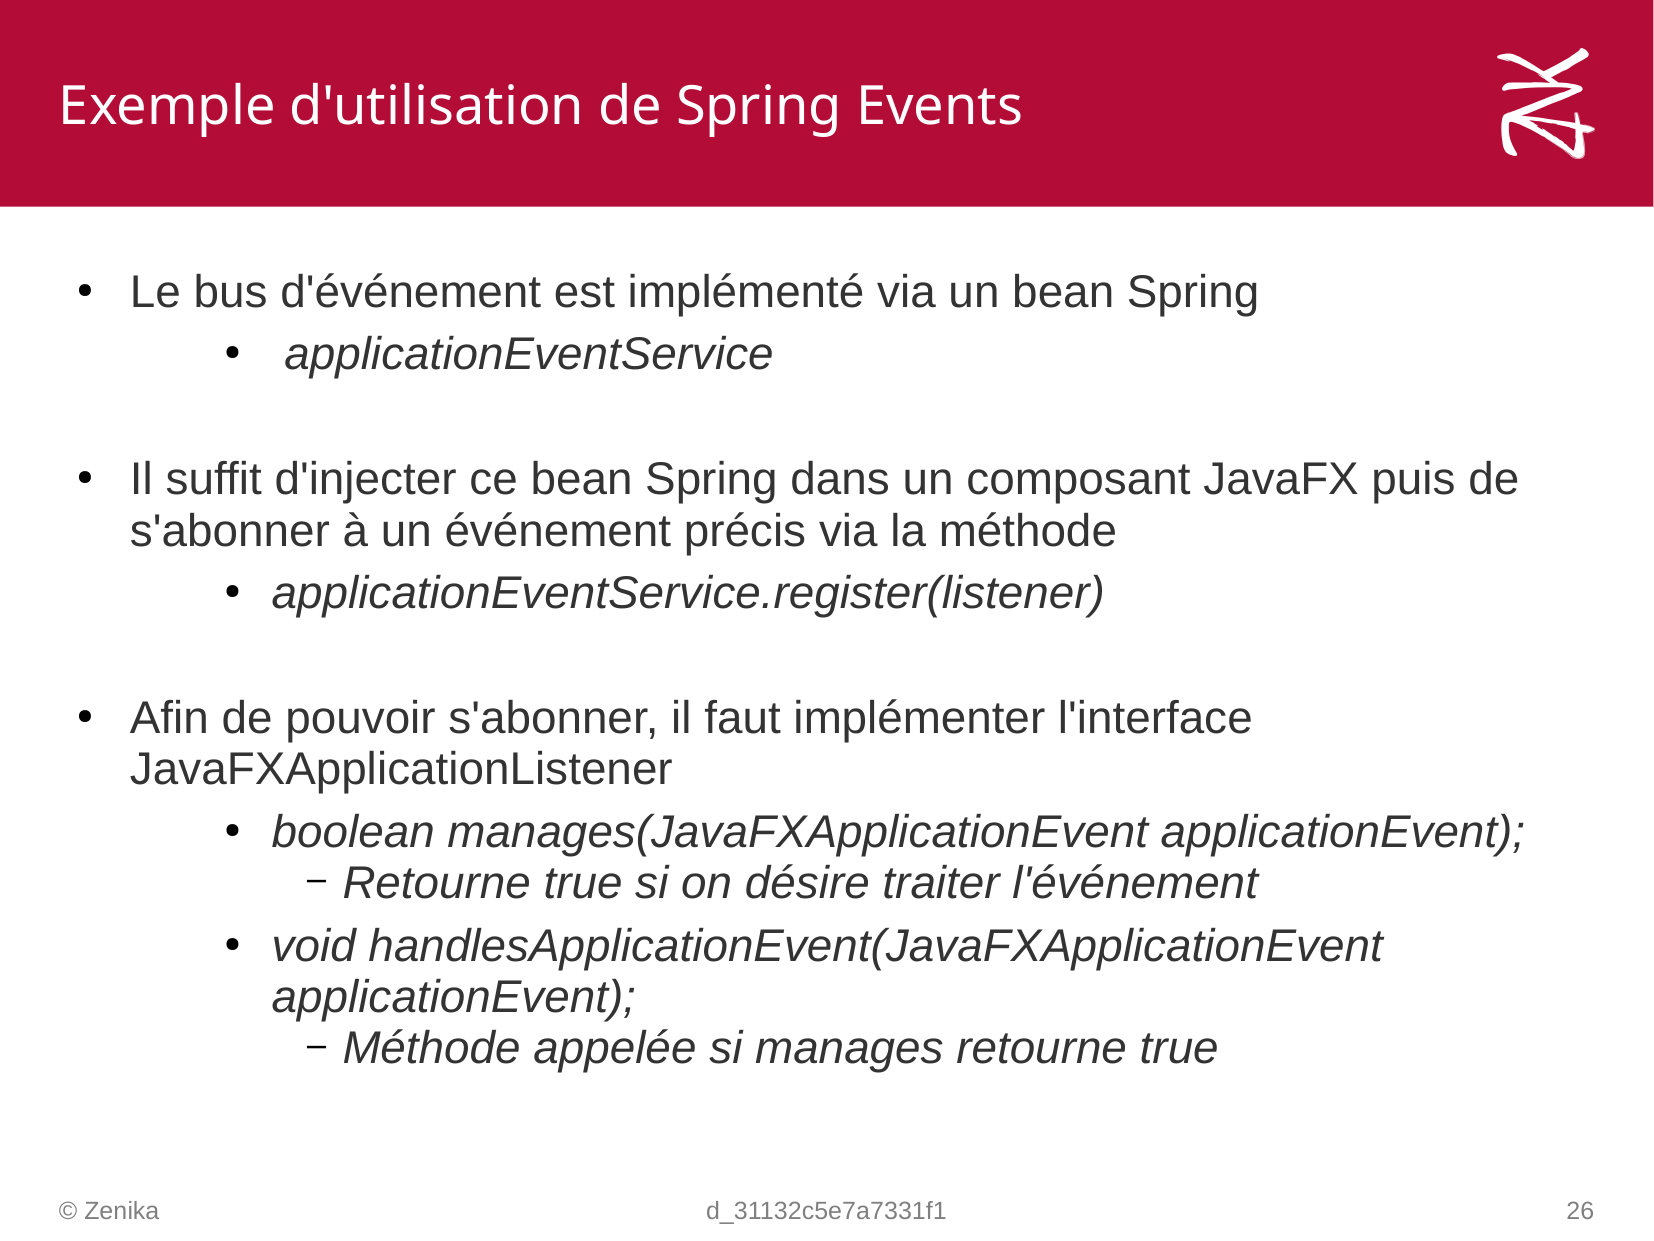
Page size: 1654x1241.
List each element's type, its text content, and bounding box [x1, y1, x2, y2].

list Le bus d'événement est implémenté via un bean Spring applicationEventService Il suffit d'injecter ce bean Spring dans un composant JavaFX puis de s'abonner à un événement précis via la méthode applicationEventService.register(listener) Afin de pouvoir s'abonner, il faut implémenter l'interface JavaFXApplicationListener boolean manages(JavaFXApplicationEvent applicationEvent); Retourne true si on désire traiter l'événement void handlesApplicationEvent(JavaFXApplicationEvent applicationEvent); Méthode appelée si manages retourne true [59, 265, 1595, 986]
title Exemple d'utilisation de Spring Events [59, 29, 1595, 178]
